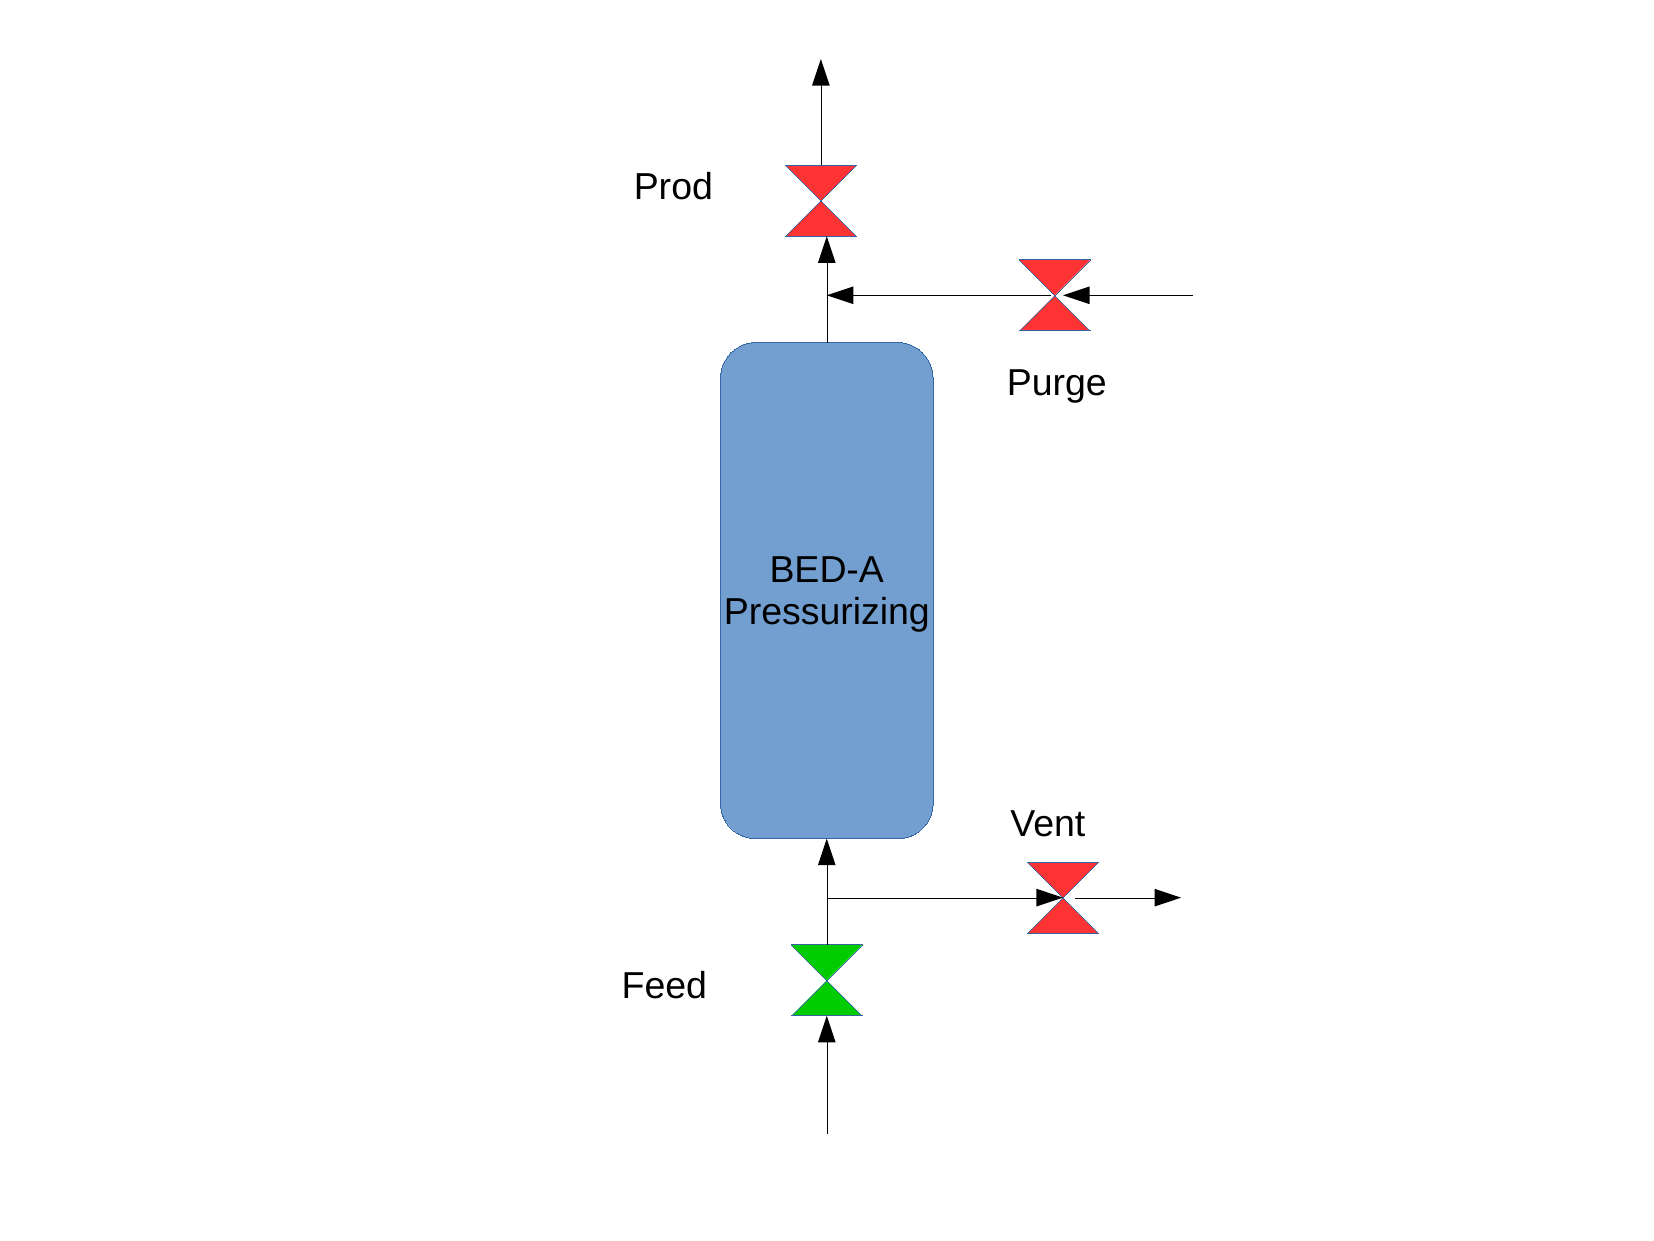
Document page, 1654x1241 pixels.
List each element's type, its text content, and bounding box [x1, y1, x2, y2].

text_box [785, 165, 857, 237]
text_box Feed [606, 956, 761, 1014]
text_box Prod [619, 158, 773, 215]
text_box Purge [992, 354, 1146, 412]
text_box BED-A Pressurizing [720, 342, 934, 839]
text_box [1019, 259, 1091, 331]
text_box [791, 944, 863, 1016]
text_box [1027, 862, 1099, 934]
text_box Vent [995, 795, 1150, 853]
